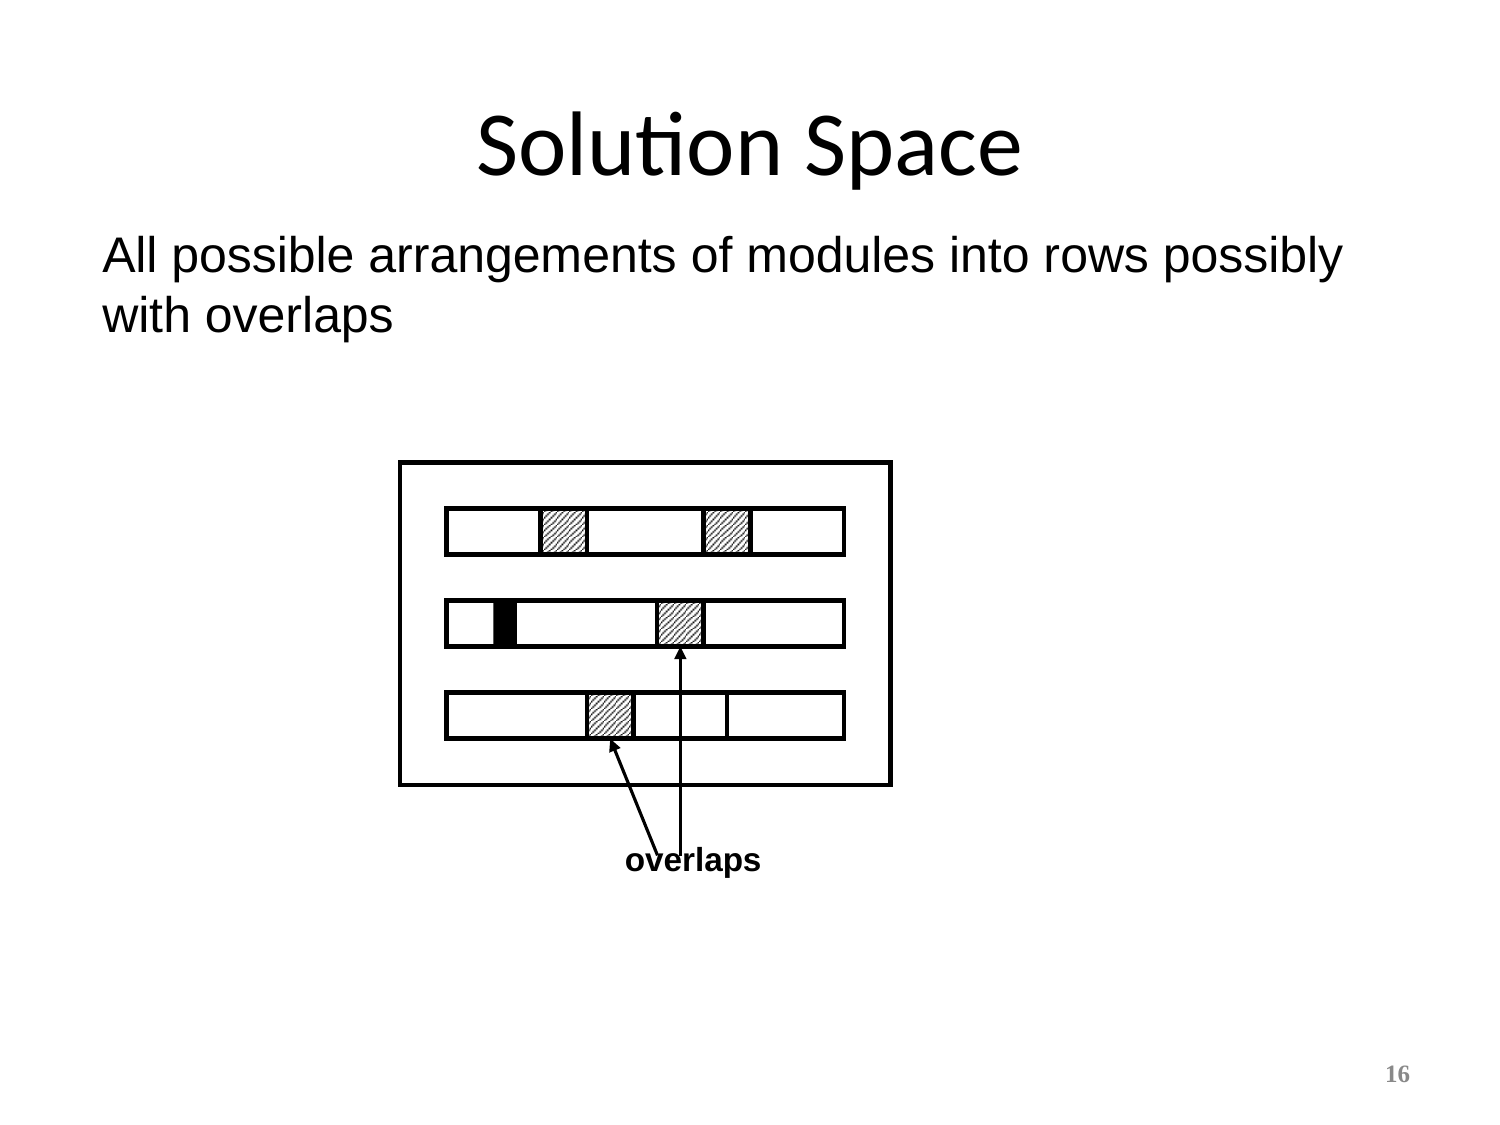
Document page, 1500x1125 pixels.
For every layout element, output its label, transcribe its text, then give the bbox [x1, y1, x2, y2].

text_box All possible arrangements of modules into rows possibly with overlaps [87, 215, 1426, 351]
text_box [493, 600, 517, 647]
title Solution Space [75, 45, 1426, 233]
text_box [703, 508, 751, 555]
text_box <number> [1074, 1042, 1426, 1103]
text_box [540, 508, 587, 555]
text_box [657, 600, 704, 647]
text_box [586, 692, 634, 739]
text_box overlaps [610, 830, 938, 887]
